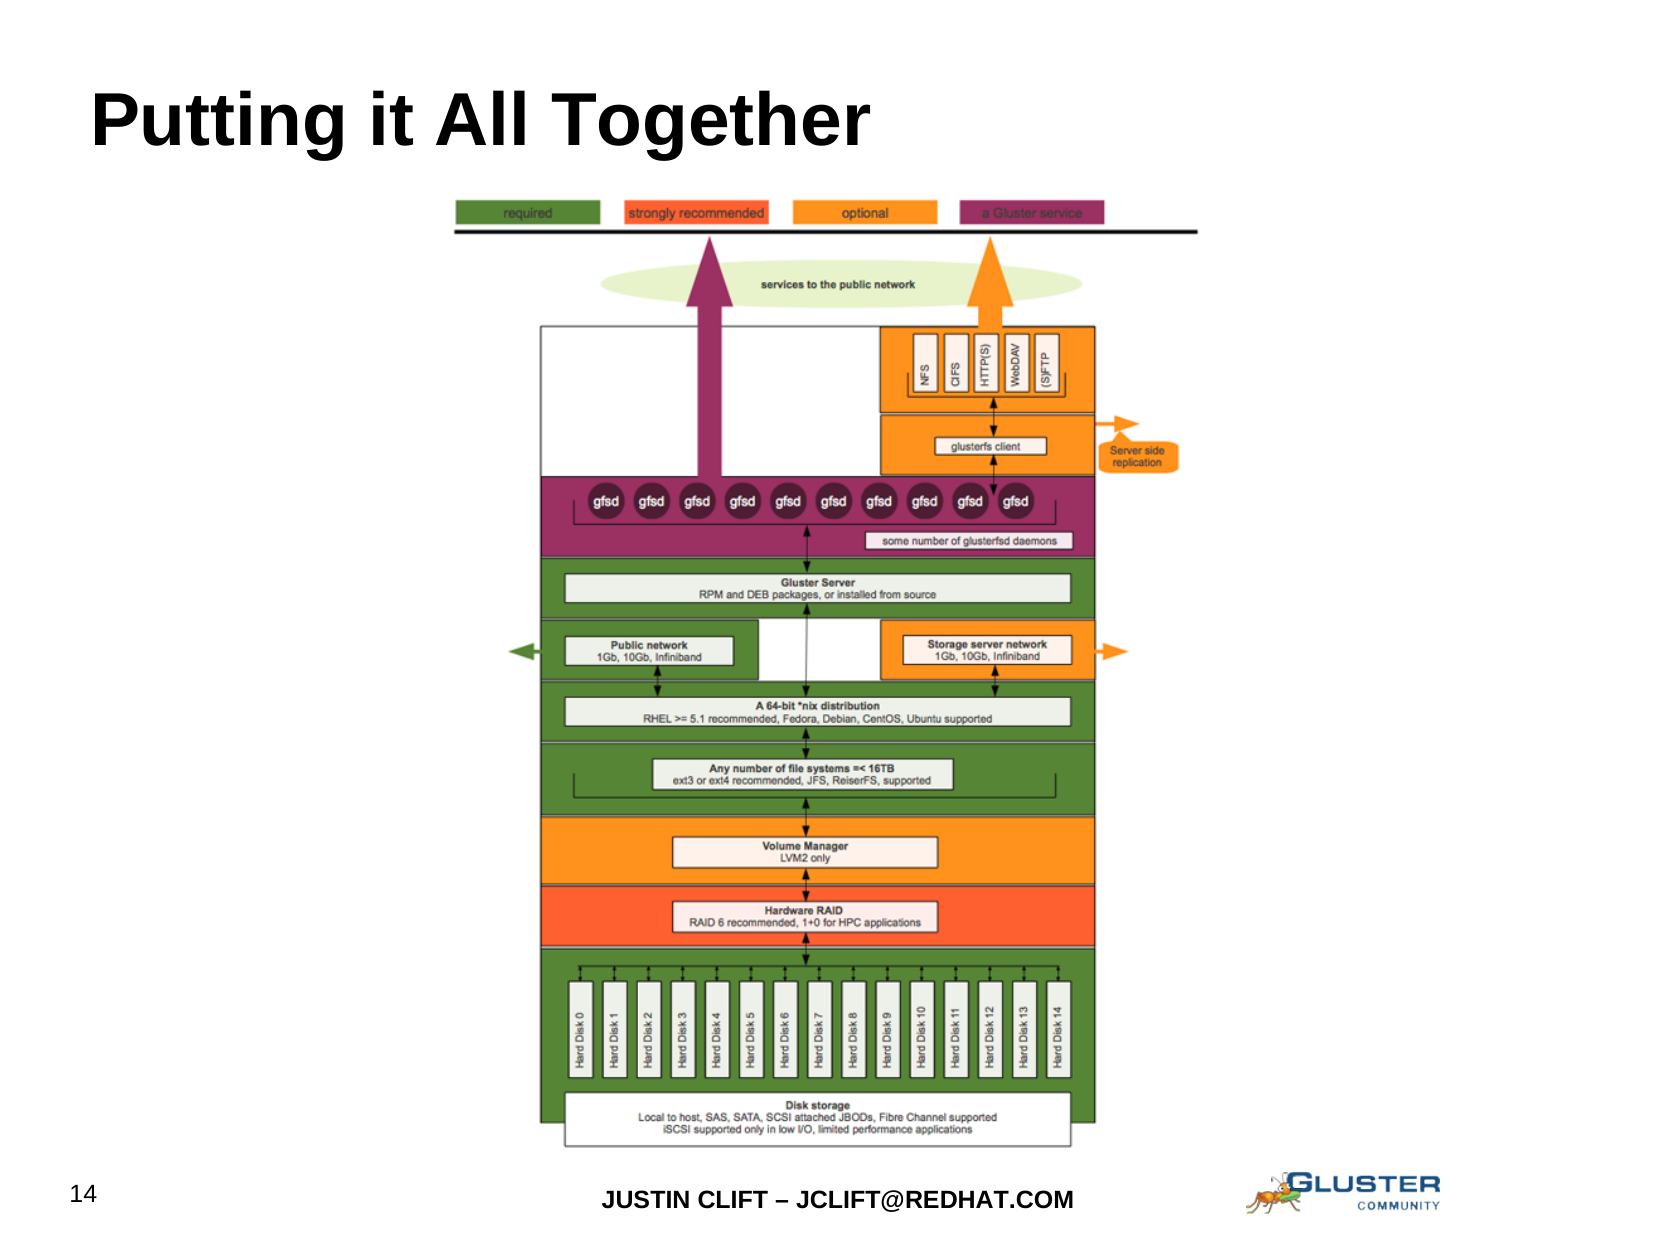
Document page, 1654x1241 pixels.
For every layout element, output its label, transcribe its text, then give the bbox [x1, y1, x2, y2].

title Putting it All Together [90, 15, 1579, 223]
picture [1246, 1170, 1440, 1215]
picture [449, 194, 1205, 1154]
